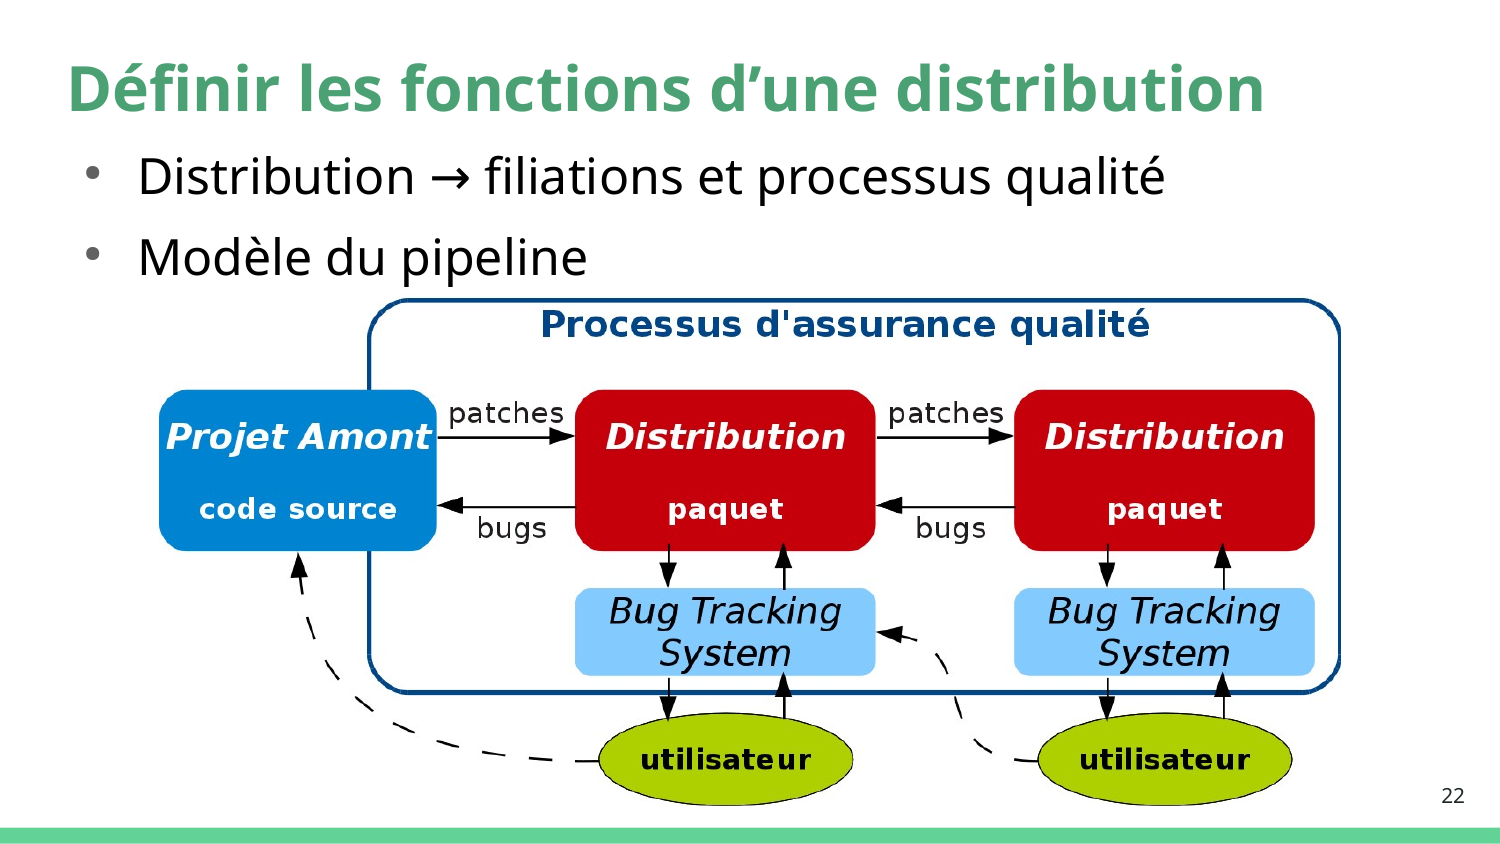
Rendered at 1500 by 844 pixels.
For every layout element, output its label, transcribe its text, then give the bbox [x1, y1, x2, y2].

list Distribution → filiations et processus qualité Modèle du pipeline [51, 120, 1241, 325]
text_box <numéro> [1389, 764, 1480, 830]
title Définir les fonctions d’une distribution [51, 23, 1449, 117]
picture [159, 295, 1341, 806]
